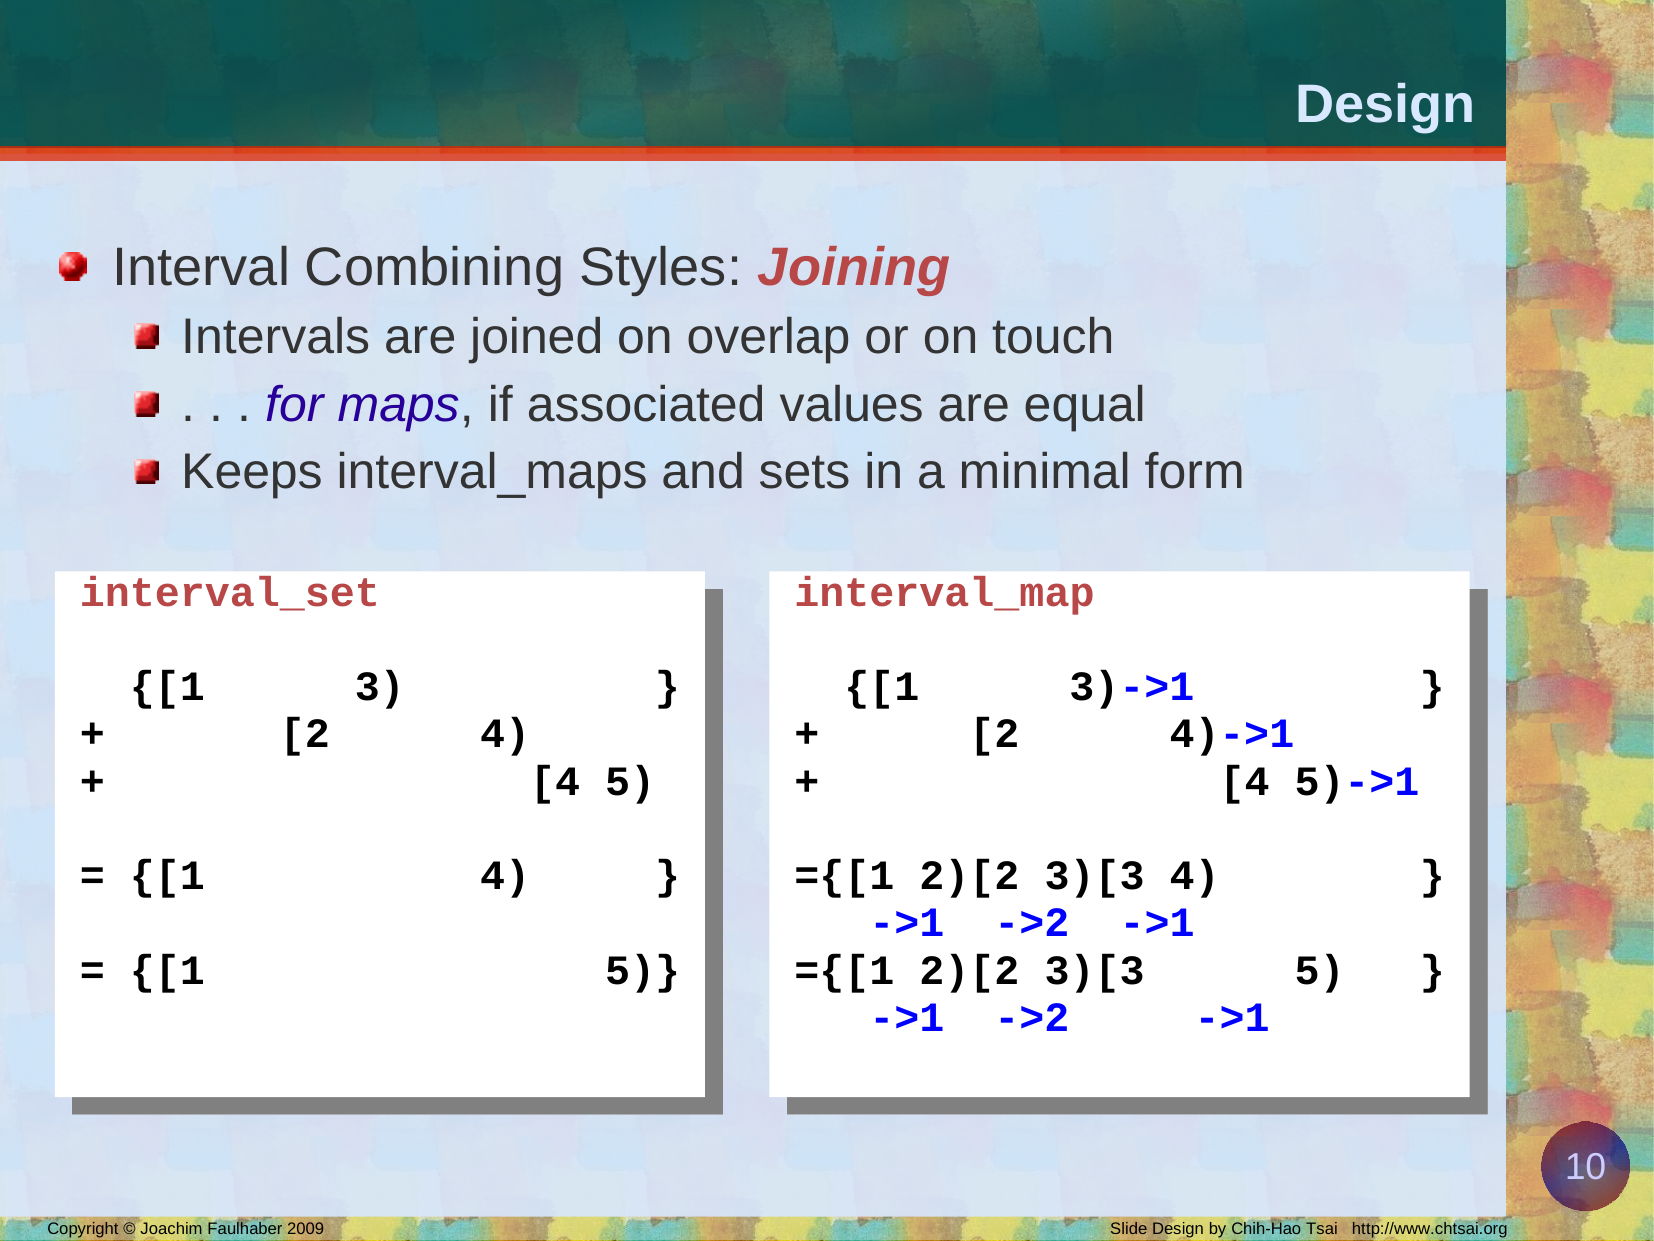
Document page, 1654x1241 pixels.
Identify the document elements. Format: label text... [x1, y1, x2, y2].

text_box interval_set {[1 3) } + [2 4) + [4 5) = {[1 4) } = {[1 5)} [54, 571, 705, 1098]
title Design [29, 59, 1477, 148]
list Interval Combining Styles: Joining Intervals are joined on overlap or on touch . . . for maps, if associated values are equal Keeps interval_maps and sets in a minimal form [59, 236, 1418, 577]
text_box interval_map {[1 3)->1 } + [2 4)->1 + [4 5)->1 ={[1 2)[2 3)[3 4) } ->1 ->2 ->1 ={[1 2)[2 3)[3 5) } ->1 ->2 ->1 [769, 571, 1470, 1098]
